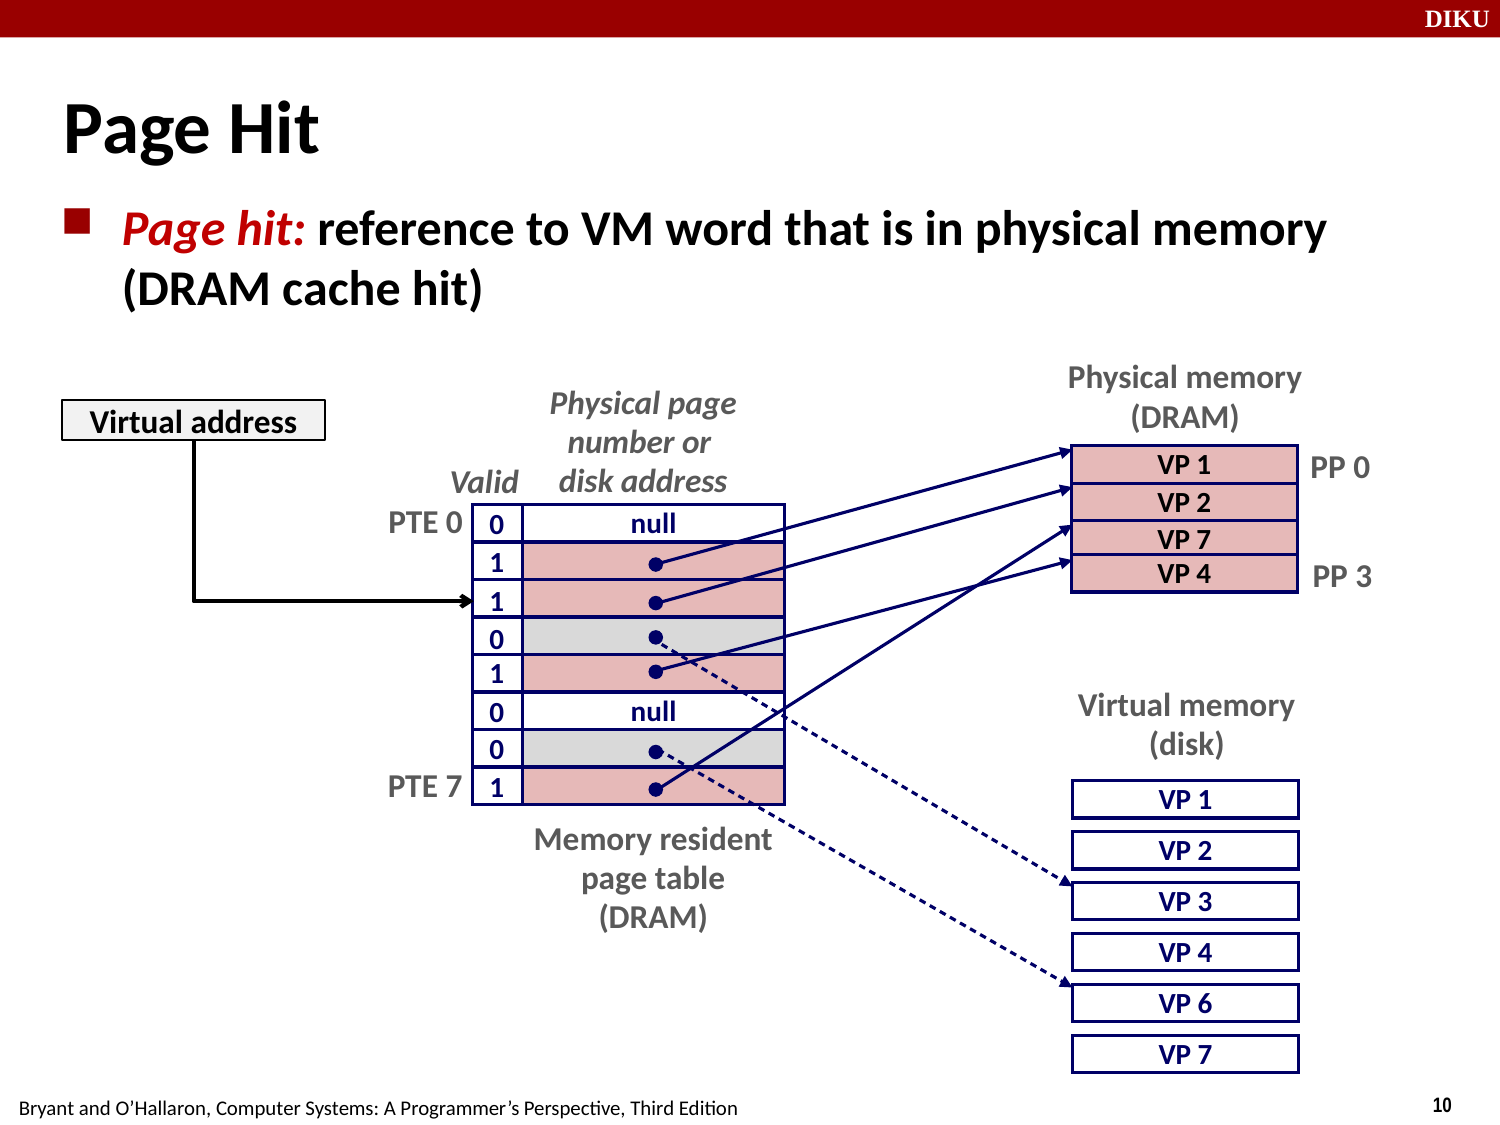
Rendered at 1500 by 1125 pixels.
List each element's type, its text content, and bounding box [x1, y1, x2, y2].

text_box VP 3 [1072, 882, 1299, 920]
text_box Physical memory (DRAM) [1053, 350, 1318, 445]
text_box PTE 7 [372, 758, 478, 814]
text_box VP 4 [1072, 933, 1299, 971]
text_box 1 [474, 537, 519, 576]
text_box VP 1 [1071, 445, 1298, 484]
text_box Virtual address [62, 399, 325, 440]
text_box Virtual memory (disk) [1063, 677, 1311, 772]
text_box [524, 730, 785, 805]
text_box PTE 0 [373, 493, 478, 549]
text_box 0 [474, 627, 519, 648]
text_box 1 [478, 775, 519, 814]
text_box VP 2 [1071, 484, 1298, 521]
text_box [524, 542, 785, 693]
text_box 1 [474, 576, 519, 627]
text_box VP 7 [1072, 1035, 1299, 1073]
text_box VP 1 [1072, 780, 1299, 819]
text_box Memory resident page table (DRAM) [518, 811, 788, 945]
text_box Physical page number or disk address [534, 374, 752, 509]
text_box Valid [434, 454, 548, 510]
text_box 0 [474, 724, 519, 775]
text_box VP 6 [1072, 984, 1299, 1022]
text_box 0 [493, 633, 500, 646]
text_box PP 0 [1295, 439, 1385, 495]
text_box PP 3 [1297, 548, 1387, 604]
text_box Page hit: reference to VM word that is in physical memory (DRAM cache hit) [50, 188, 1414, 288]
text_box null [747, 531, 785, 542]
text_box Page Hit [48, 59, 1408, 188]
text_box VP 7 [1071, 521, 1298, 554]
text_box 0 [474, 687, 519, 724]
text_box null [524, 693, 785, 730]
text_box VP 2 [1072, 831, 1299, 869]
text_box null [756, 711, 785, 730]
text_box null [524, 504, 785, 542]
text_box 0 [478, 499, 519, 537]
text_box 1 [474, 648, 519, 687]
text_box VP 4 [1071, 554, 1297, 593]
